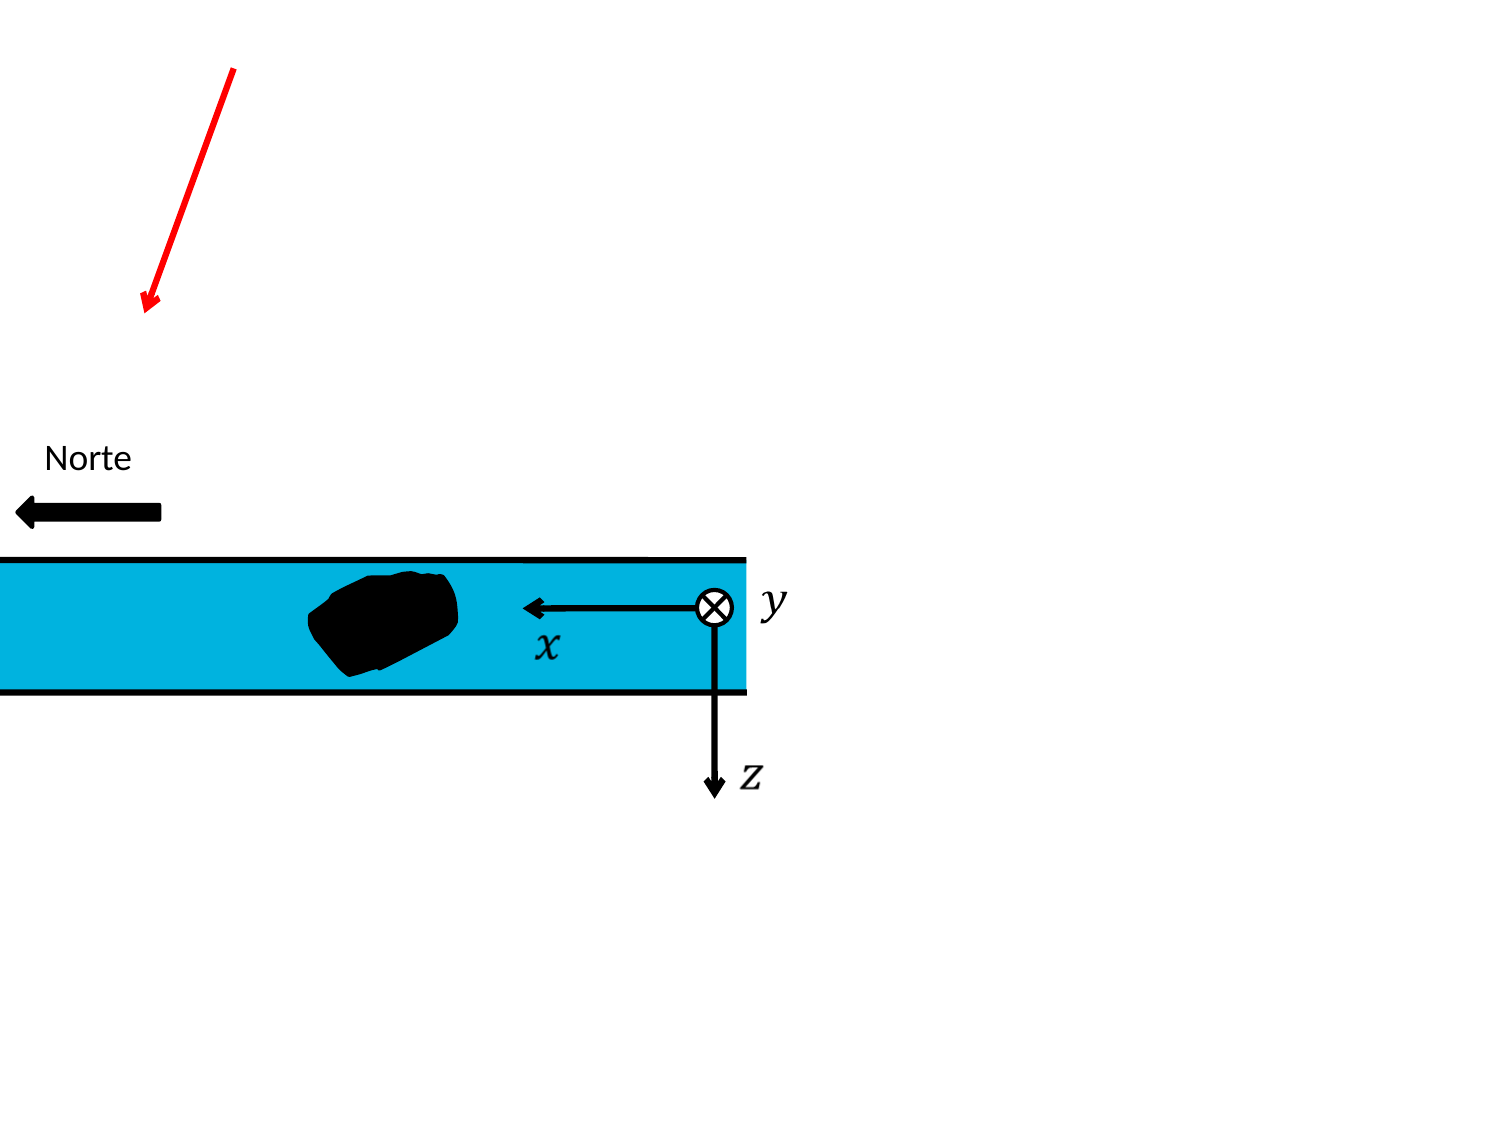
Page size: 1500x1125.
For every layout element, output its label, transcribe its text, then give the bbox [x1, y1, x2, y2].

text_box [17, 497, 160, 528]
text_box [0, 562, 810, 689]
text_box Norte [17, 425, 160, 485]
text_box [718, 734, 786, 811]
